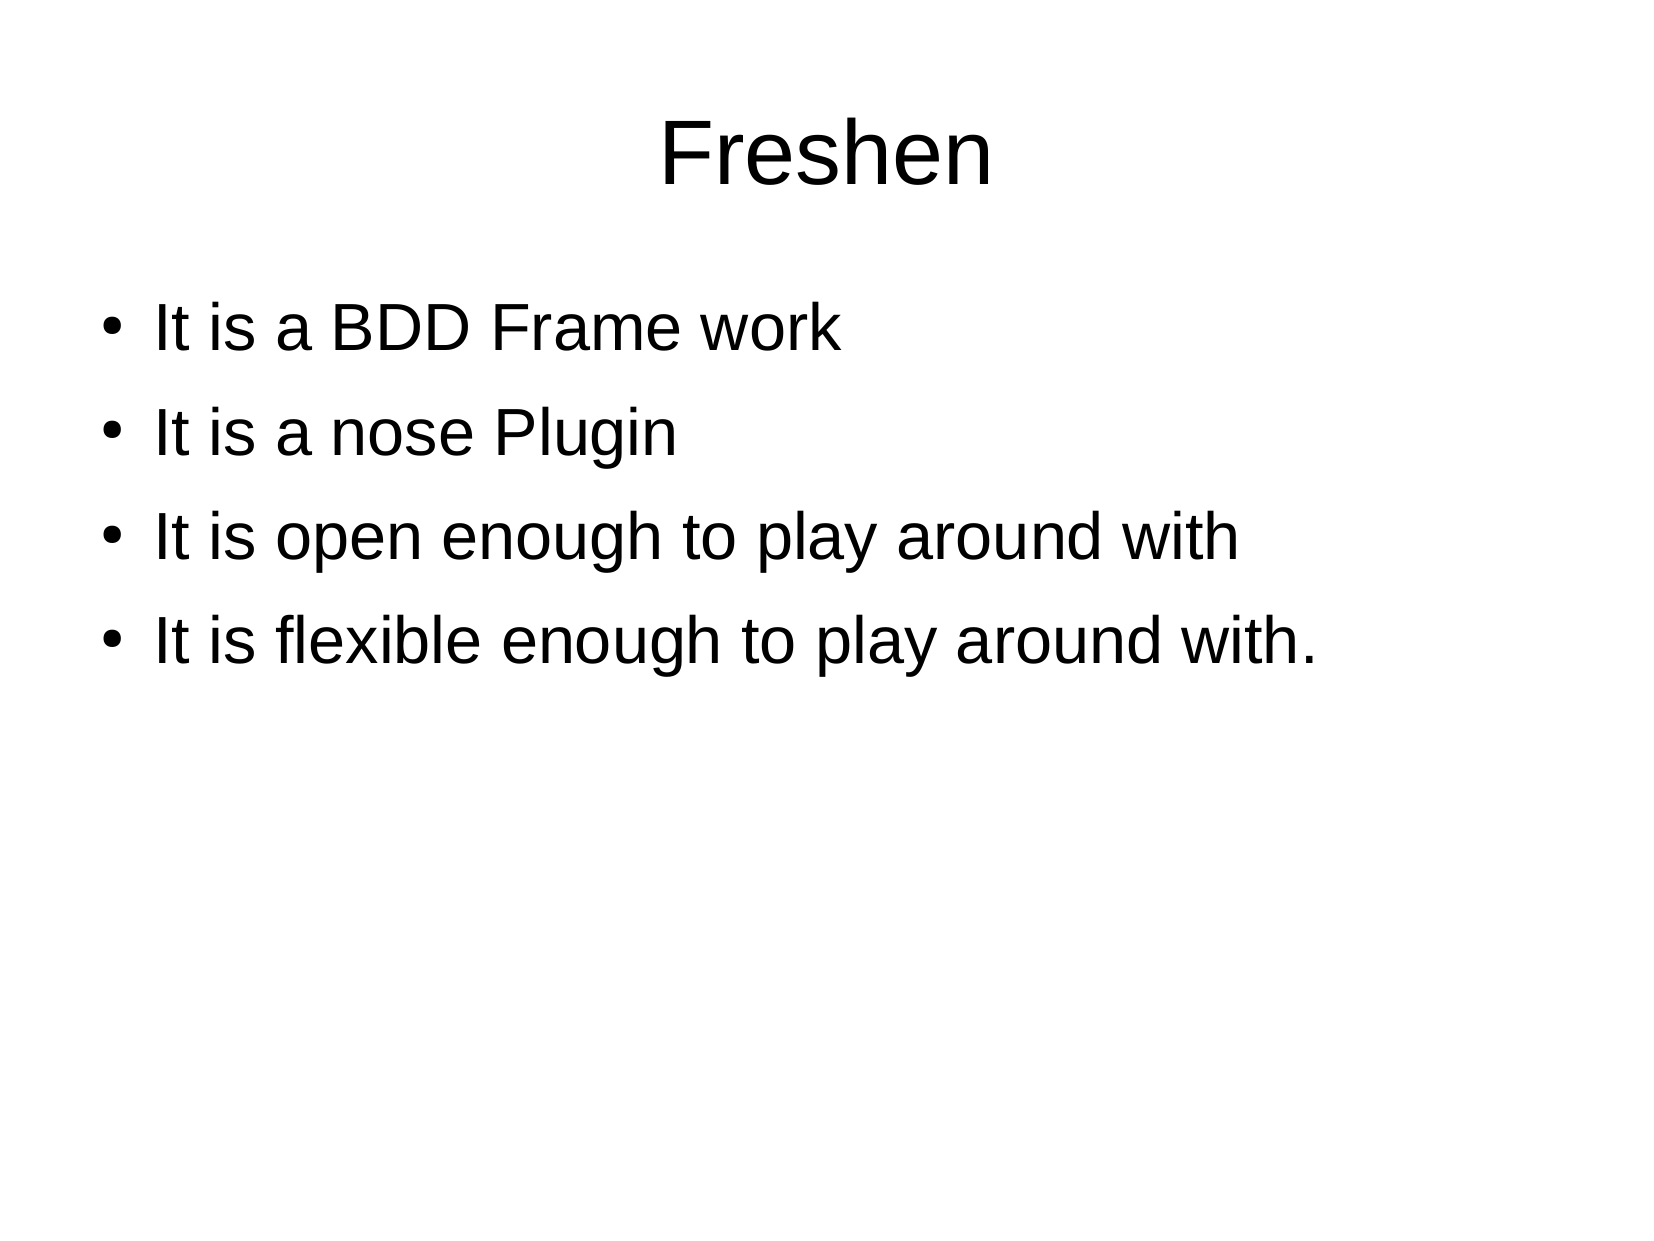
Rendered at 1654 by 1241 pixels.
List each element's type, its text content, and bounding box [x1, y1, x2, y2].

title Freshen [82, 49, 1571, 257]
list It is a BDD Frame work It is a nose Plugin It is open enough to play around with It is flexible enough to play around with. [82, 290, 1571, 1109]
